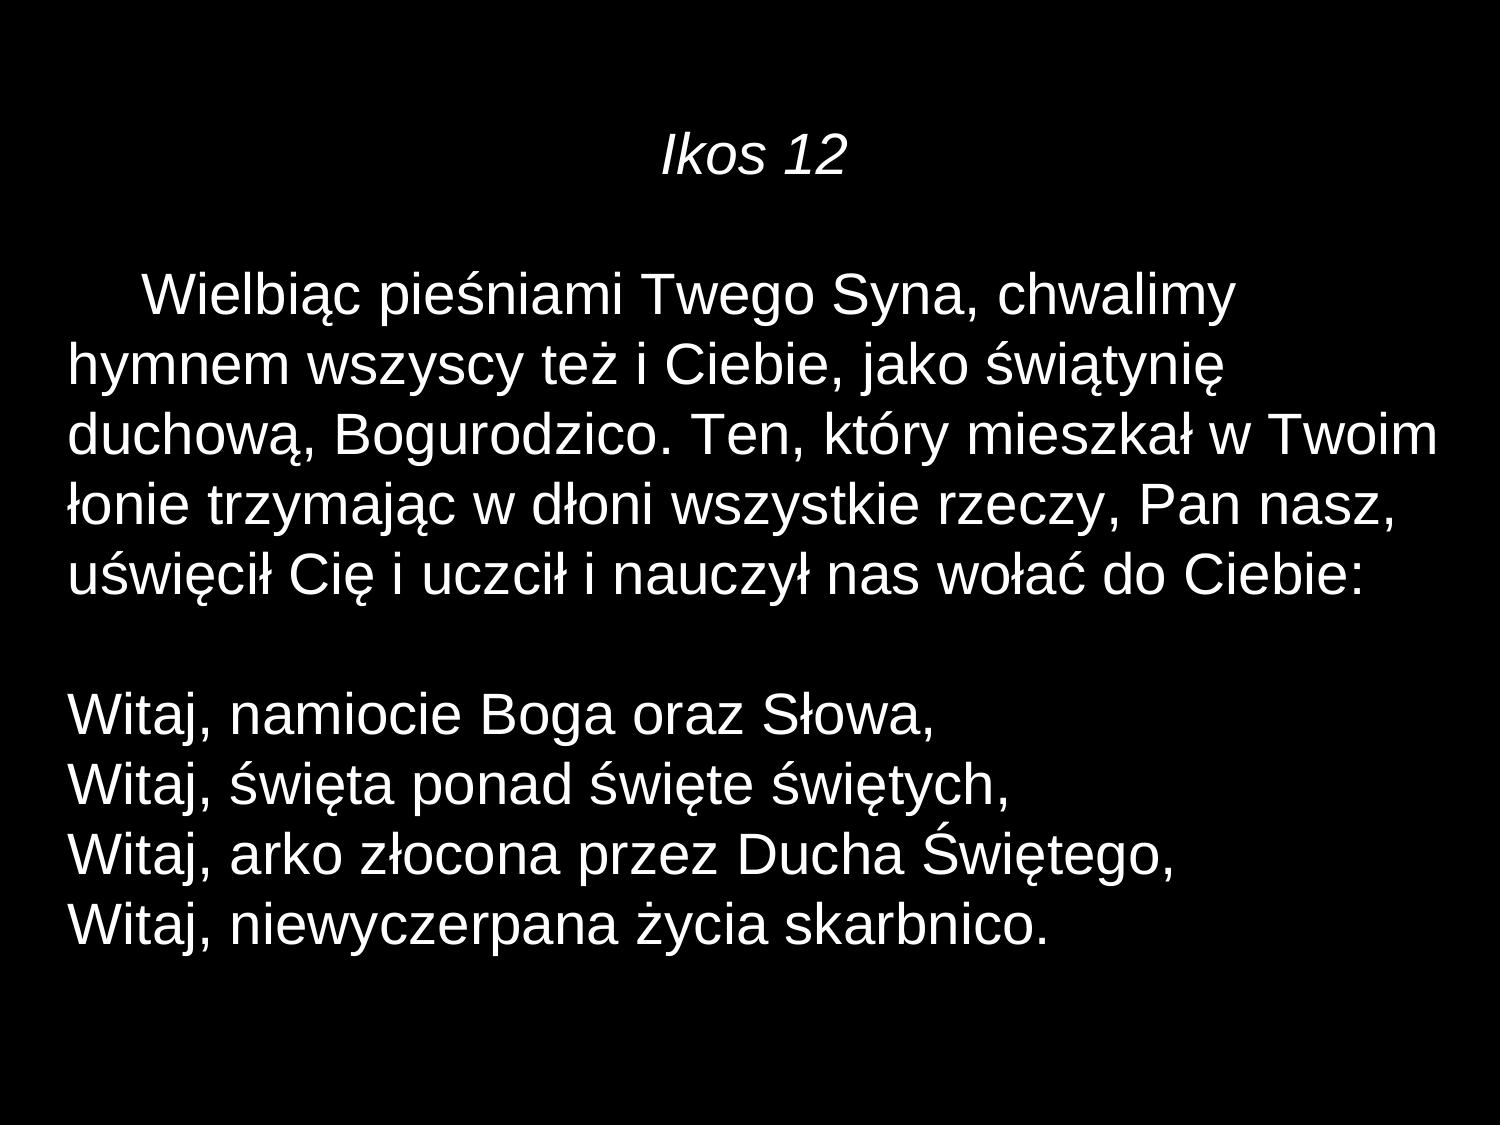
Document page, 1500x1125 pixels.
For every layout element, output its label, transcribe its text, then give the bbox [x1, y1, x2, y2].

text_box Ikos 12 Wielbiąc pieśniami Twego Syna, chwalimy hymnem wszyscy też i Ciebie, jako świątynię duchową, Bogurodzico. Ten, który mieszkał w Twoim łonie trzymając w dłoni wszystkie rzeczy, Pan nasz, uświęcił Cię i uczcił i nauczył nas wołać do Ciebie: Witaj, namiocie Boga oraz Słowa, Witaj, święta ponad święte świętych, Witaj, arko złocona przez Ducha Świętego, Witaj, niewyczerpana życia skarbnico. [53, 108, 1483, 964]
